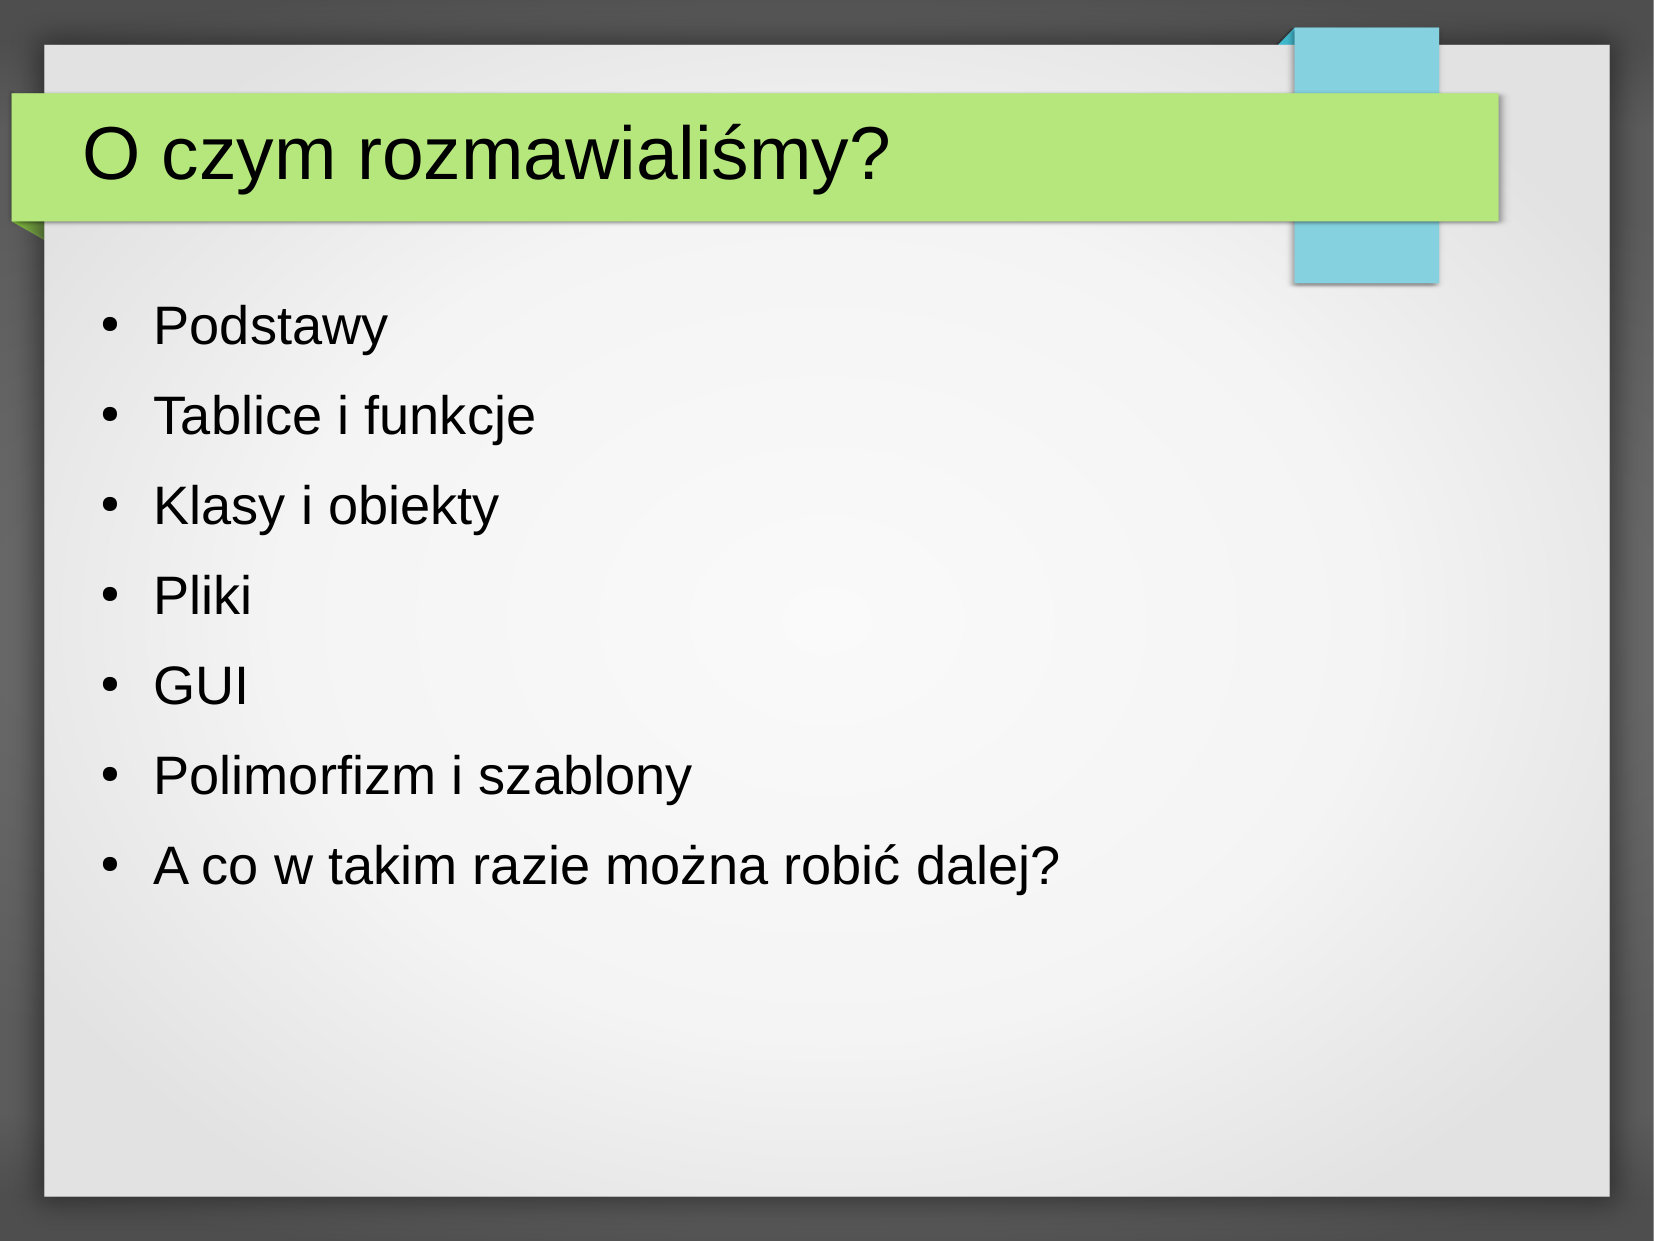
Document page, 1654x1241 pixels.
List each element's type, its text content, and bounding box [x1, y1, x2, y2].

list Podstawy Tablice i funkcje Klasy i obiekty Pliki GUI Polimorfizm i szablony A co w takim razie można robić dalej? [82, 295, 1571, 1015]
title O czym rozmawialiśmy? [82, 94, 1264, 213]
picture [0, 0, 1654, 1241]
